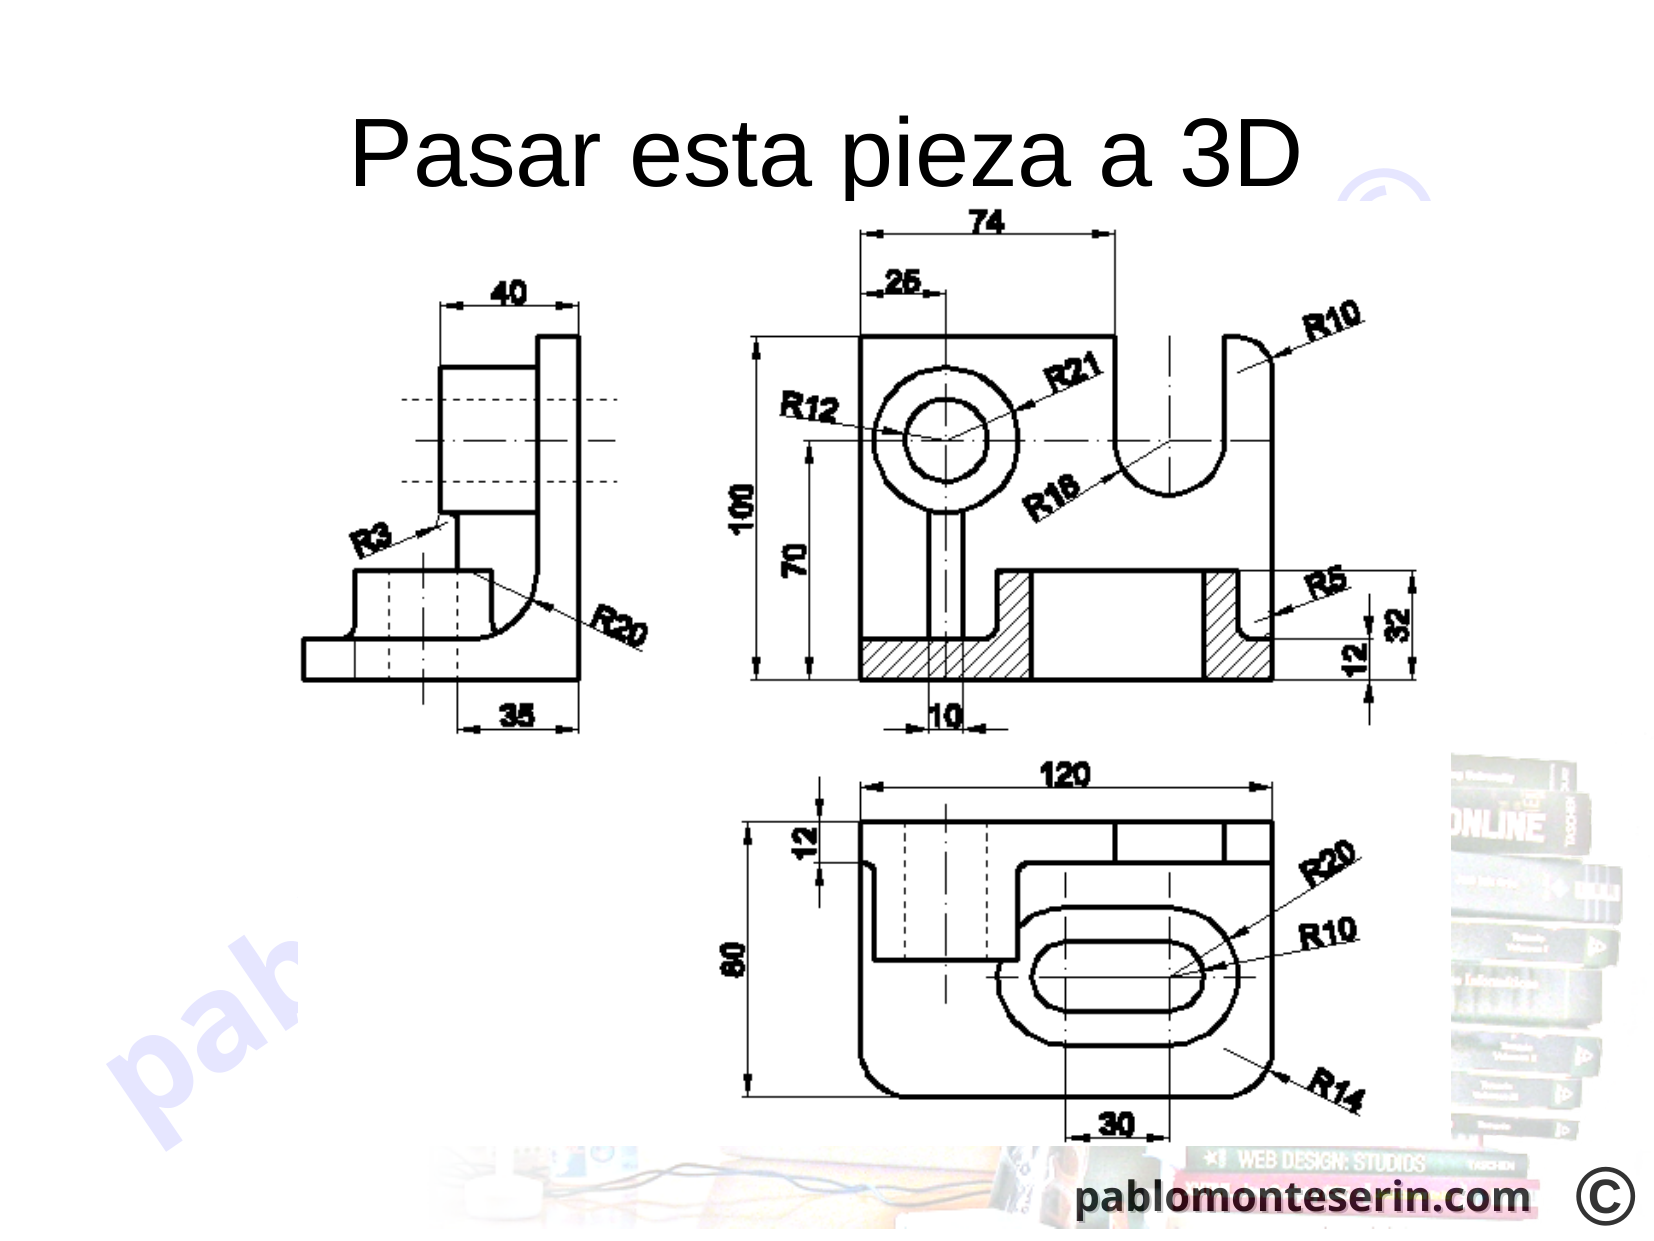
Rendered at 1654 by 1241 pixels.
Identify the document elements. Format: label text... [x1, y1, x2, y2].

picture [298, 201, 1654, 1229]
title Pasar esta pieza a 3D [82, 49, 1571, 257]
